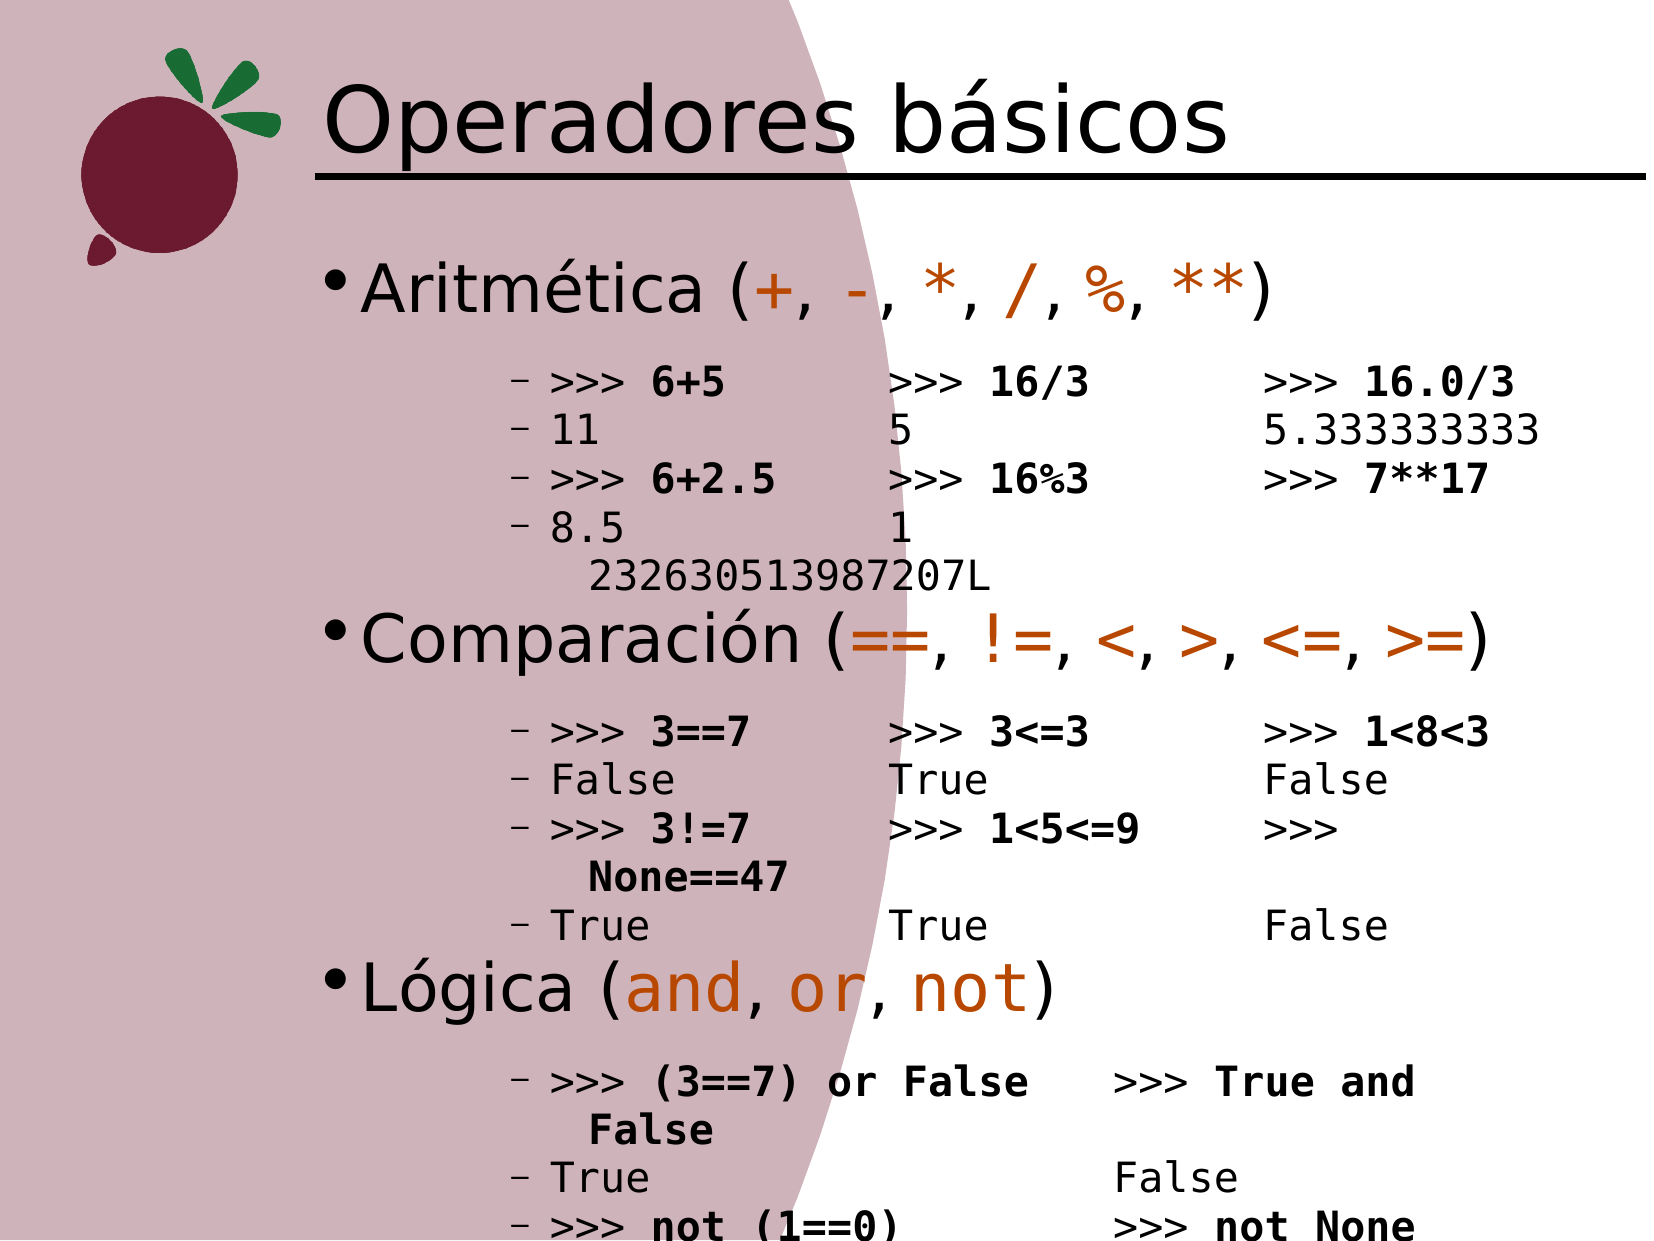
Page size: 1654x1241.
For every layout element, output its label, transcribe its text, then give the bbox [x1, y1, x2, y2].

list Aritmética (+, -, *, /, %, **) >>> 6+5 >>> 16/3 >>> 16.0/3 11 5 5.333333333 >>> 6+2.5 >>> 16%3 >>> 7**17 8.5 1 232630513987207L Comparación (==, !=, <, >, <=, >=) >>> 3==7 >>> 3<=3 >>> 1<8<3 False True False >>> 3!=7 >>> 1<5<=9 >>> None==47 True True False Lógica (and, or, not) >>> (3==7) or False >>> True and False True False >>> not (1==0) >>> not None True True [322, 250, 1565, 1175]
title Operadores básicos [322, 65, 1565, 177]
picture [81, 48, 281, 266]
